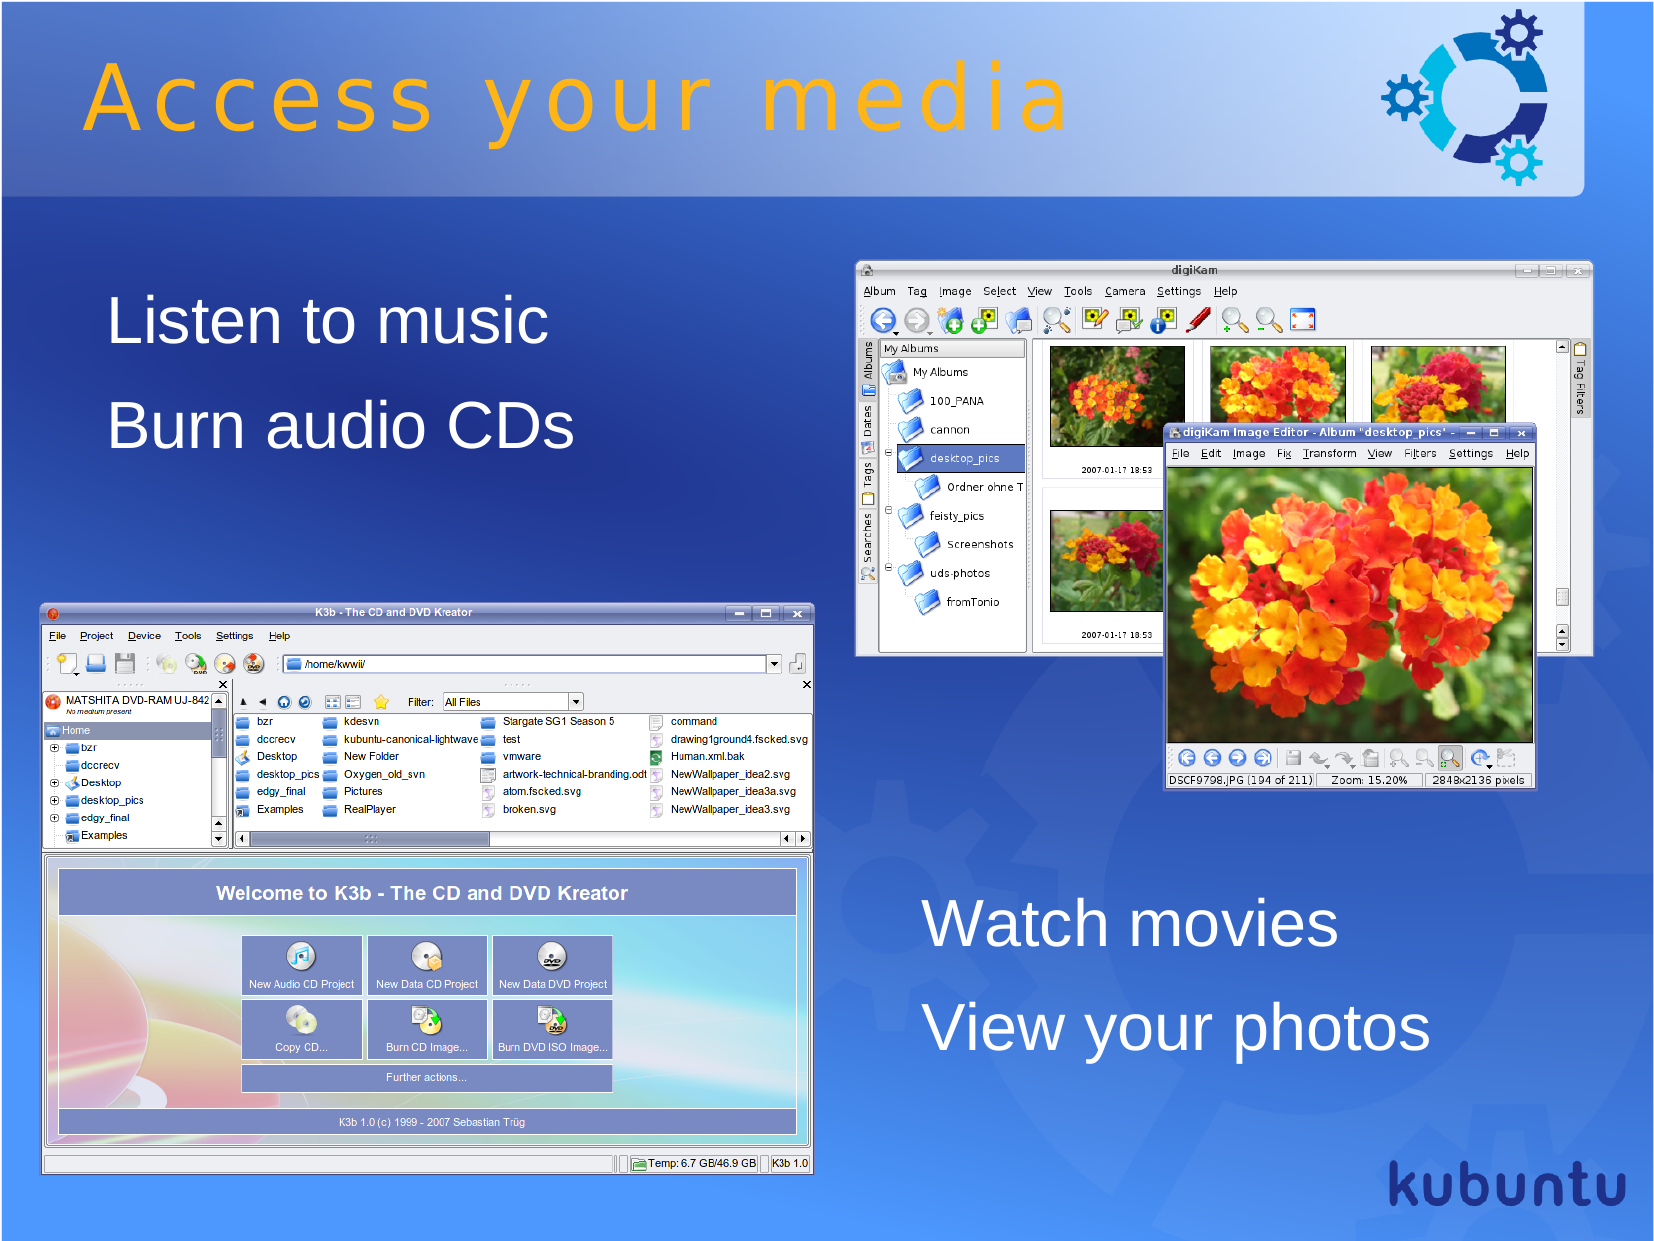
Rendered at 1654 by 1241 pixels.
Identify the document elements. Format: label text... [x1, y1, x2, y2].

picture [0, 0, 1654, 1241]
list Listen to music Burn audio CDs [88, 283, 827, 512]
list Watch movies View your photos [903, 885, 1642, 1114]
title Access your media [82, 0, 1625, 207]
